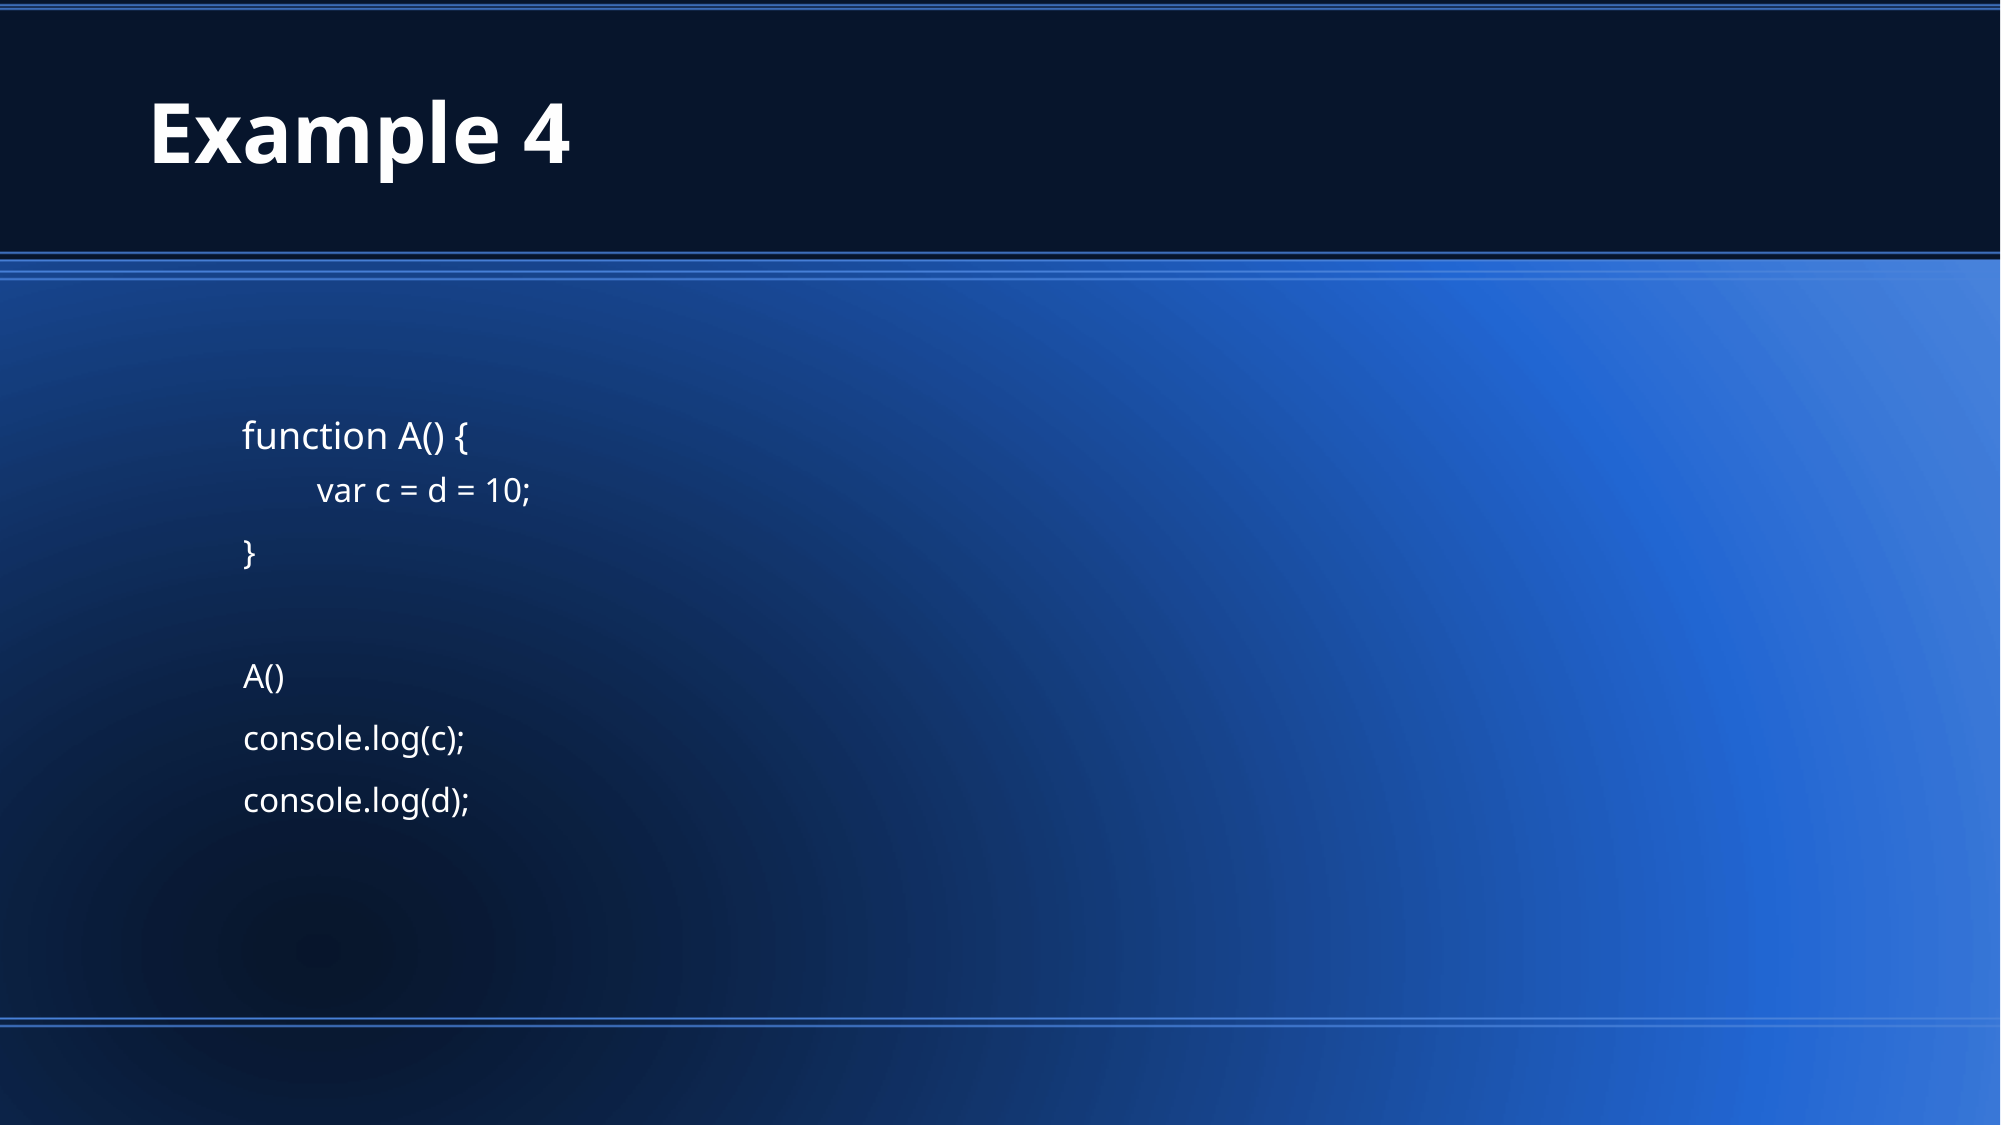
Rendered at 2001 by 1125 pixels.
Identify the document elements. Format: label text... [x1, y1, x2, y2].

title Example 4 [132, 73, 1868, 233]
picture [0, 0, 2001, 1125]
list function A() { var c = d = 10; } A() console.log(c); console.log(d); [153, 404, 1885, 1002]
